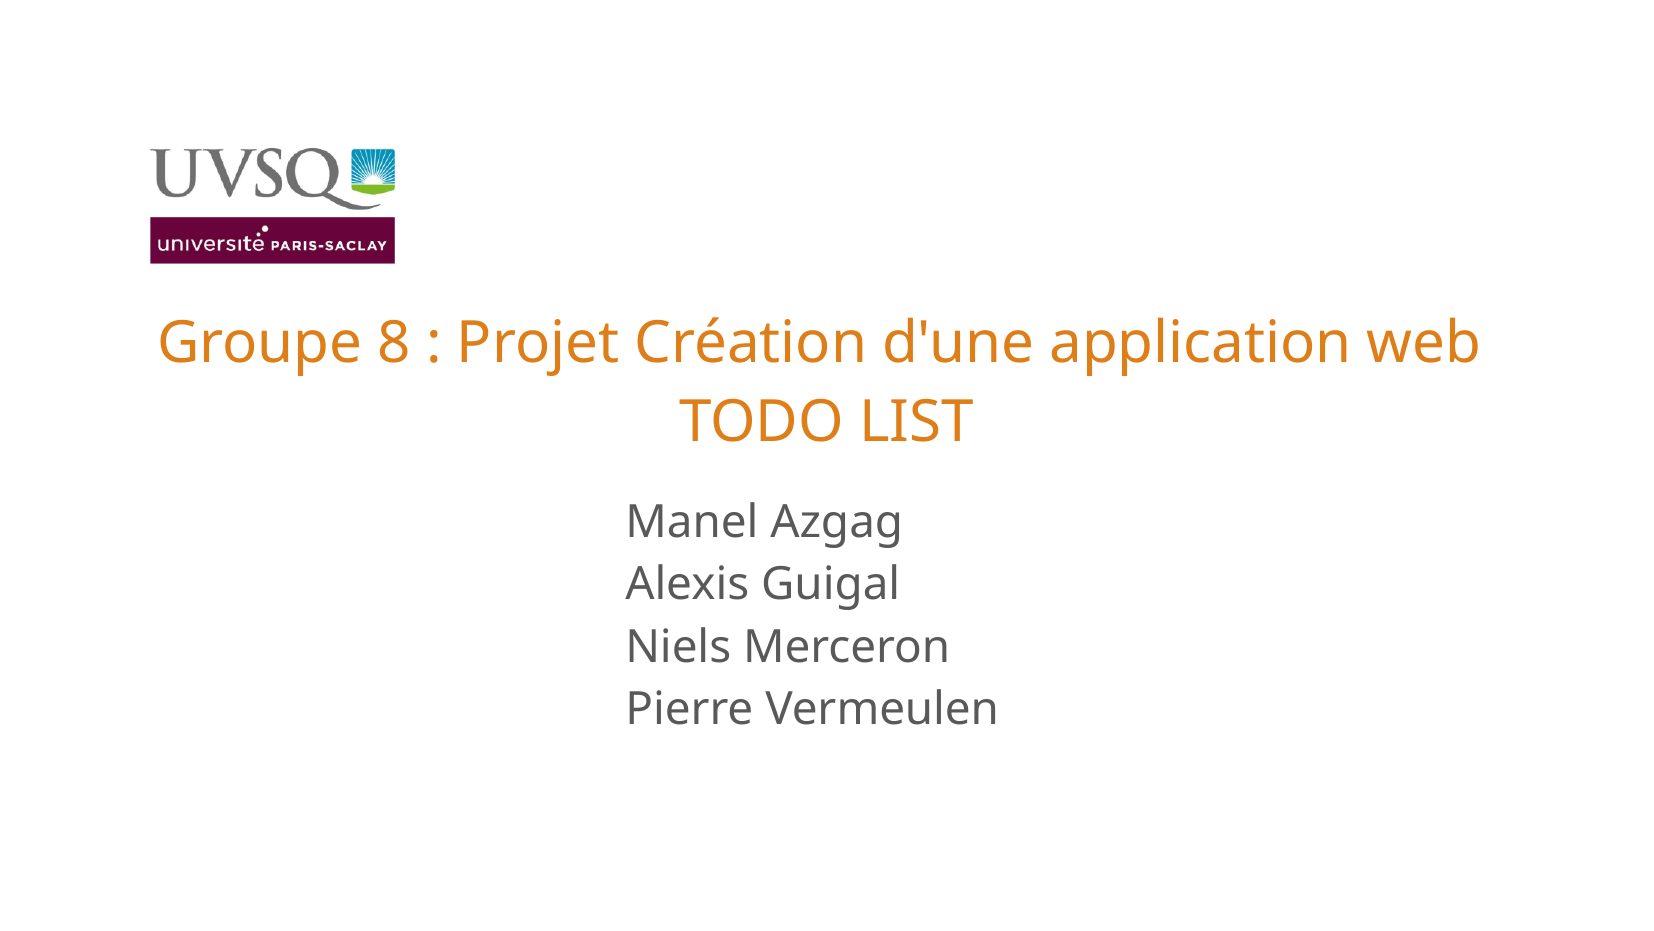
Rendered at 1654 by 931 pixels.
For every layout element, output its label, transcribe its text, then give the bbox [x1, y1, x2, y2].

text_box Manel Azgag Alexis Guigal Niels Merceron Pierre Vermeulen [610, 480, 1093, 709]
text_box Groupe 8 : Projet Création d'une application web TODO LIST [93, 292, 1561, 443]
picture [147, 148, 395, 266]
